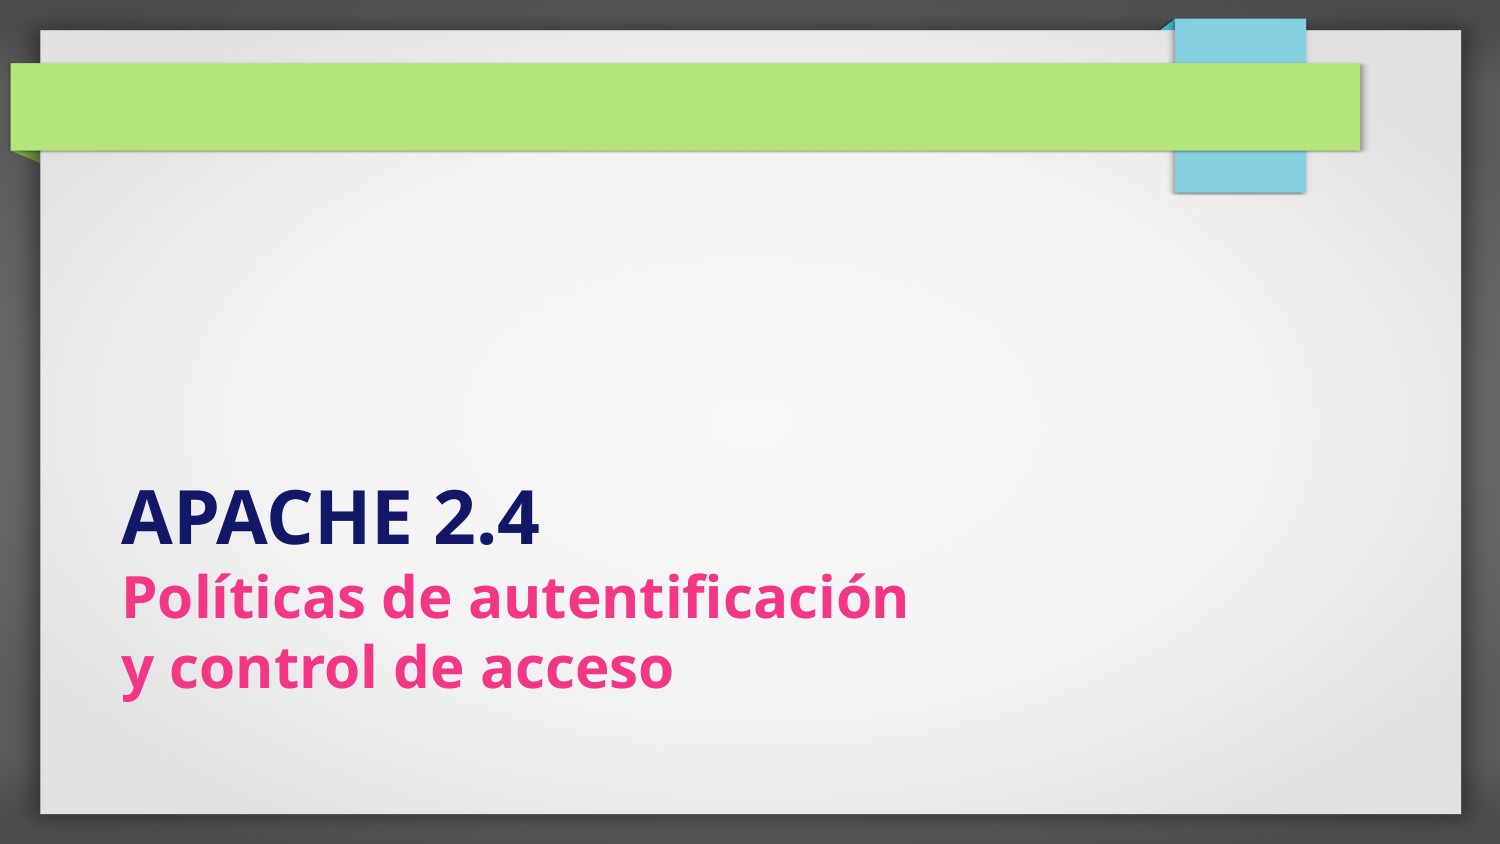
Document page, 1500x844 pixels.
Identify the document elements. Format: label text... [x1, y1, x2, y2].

title APACHE 2.4 Políticas de autentificación y control de acceso [106, 520, 945, 715]
picture [0, 0, 1500, 844]
